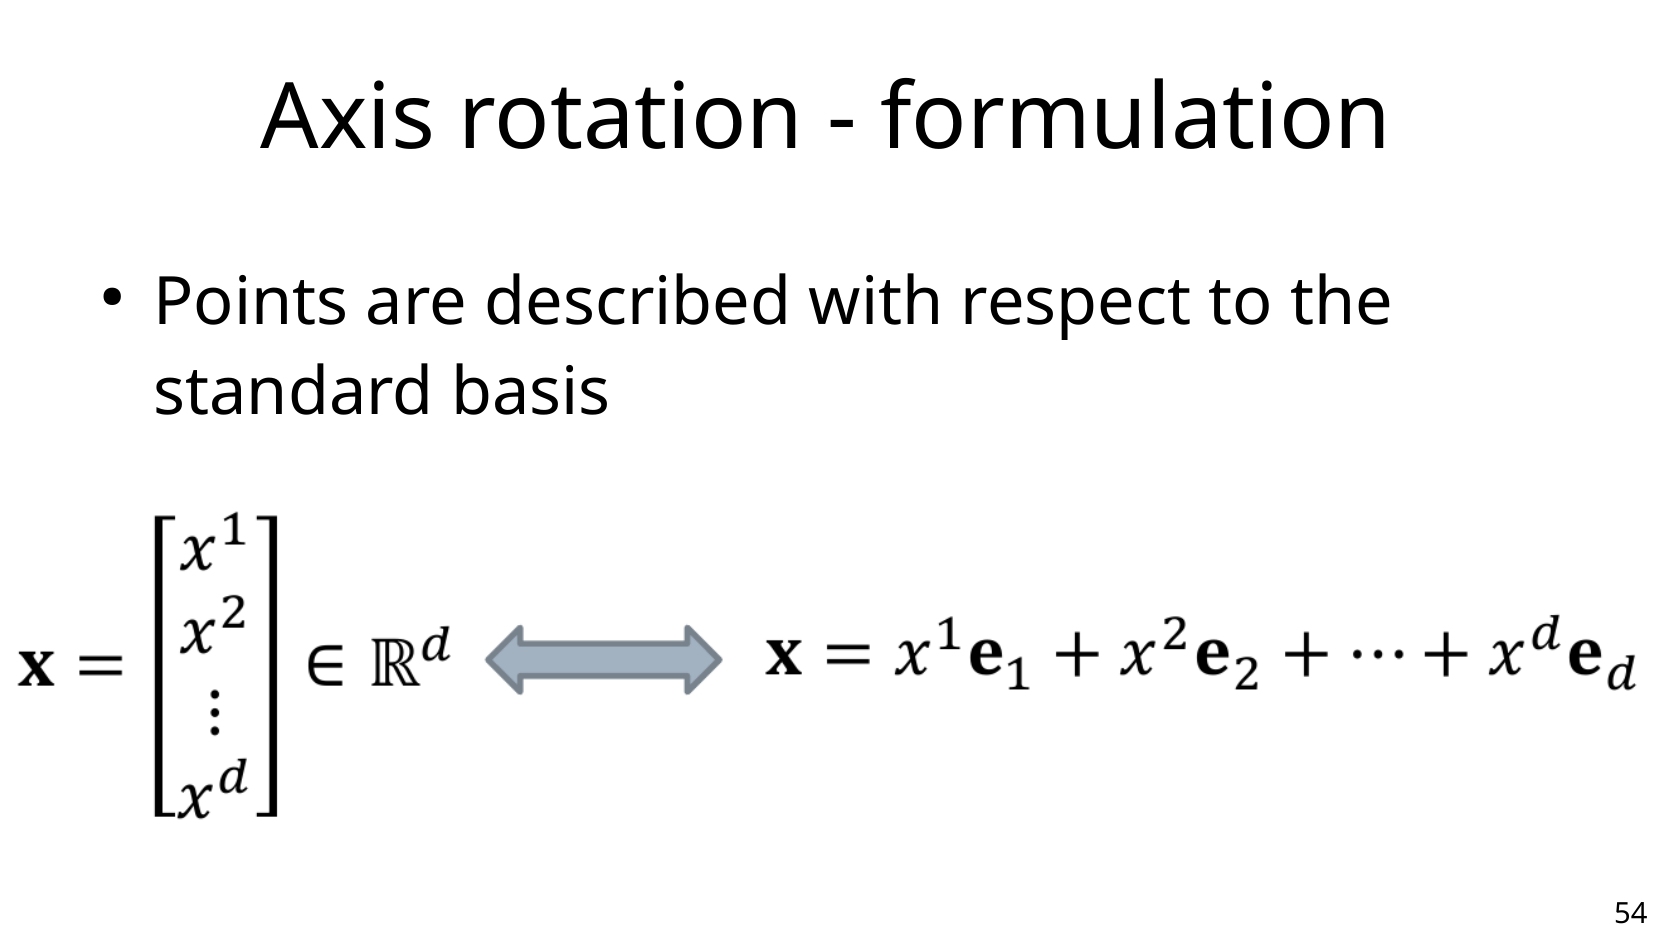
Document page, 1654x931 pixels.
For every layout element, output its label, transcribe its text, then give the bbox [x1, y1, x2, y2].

title Axis rotation - formulation [82, 1, 1571, 226]
list Points are described with respect to the standard basis [82, 253, 1571, 464]
picture [0, 464, 1654, 837]
